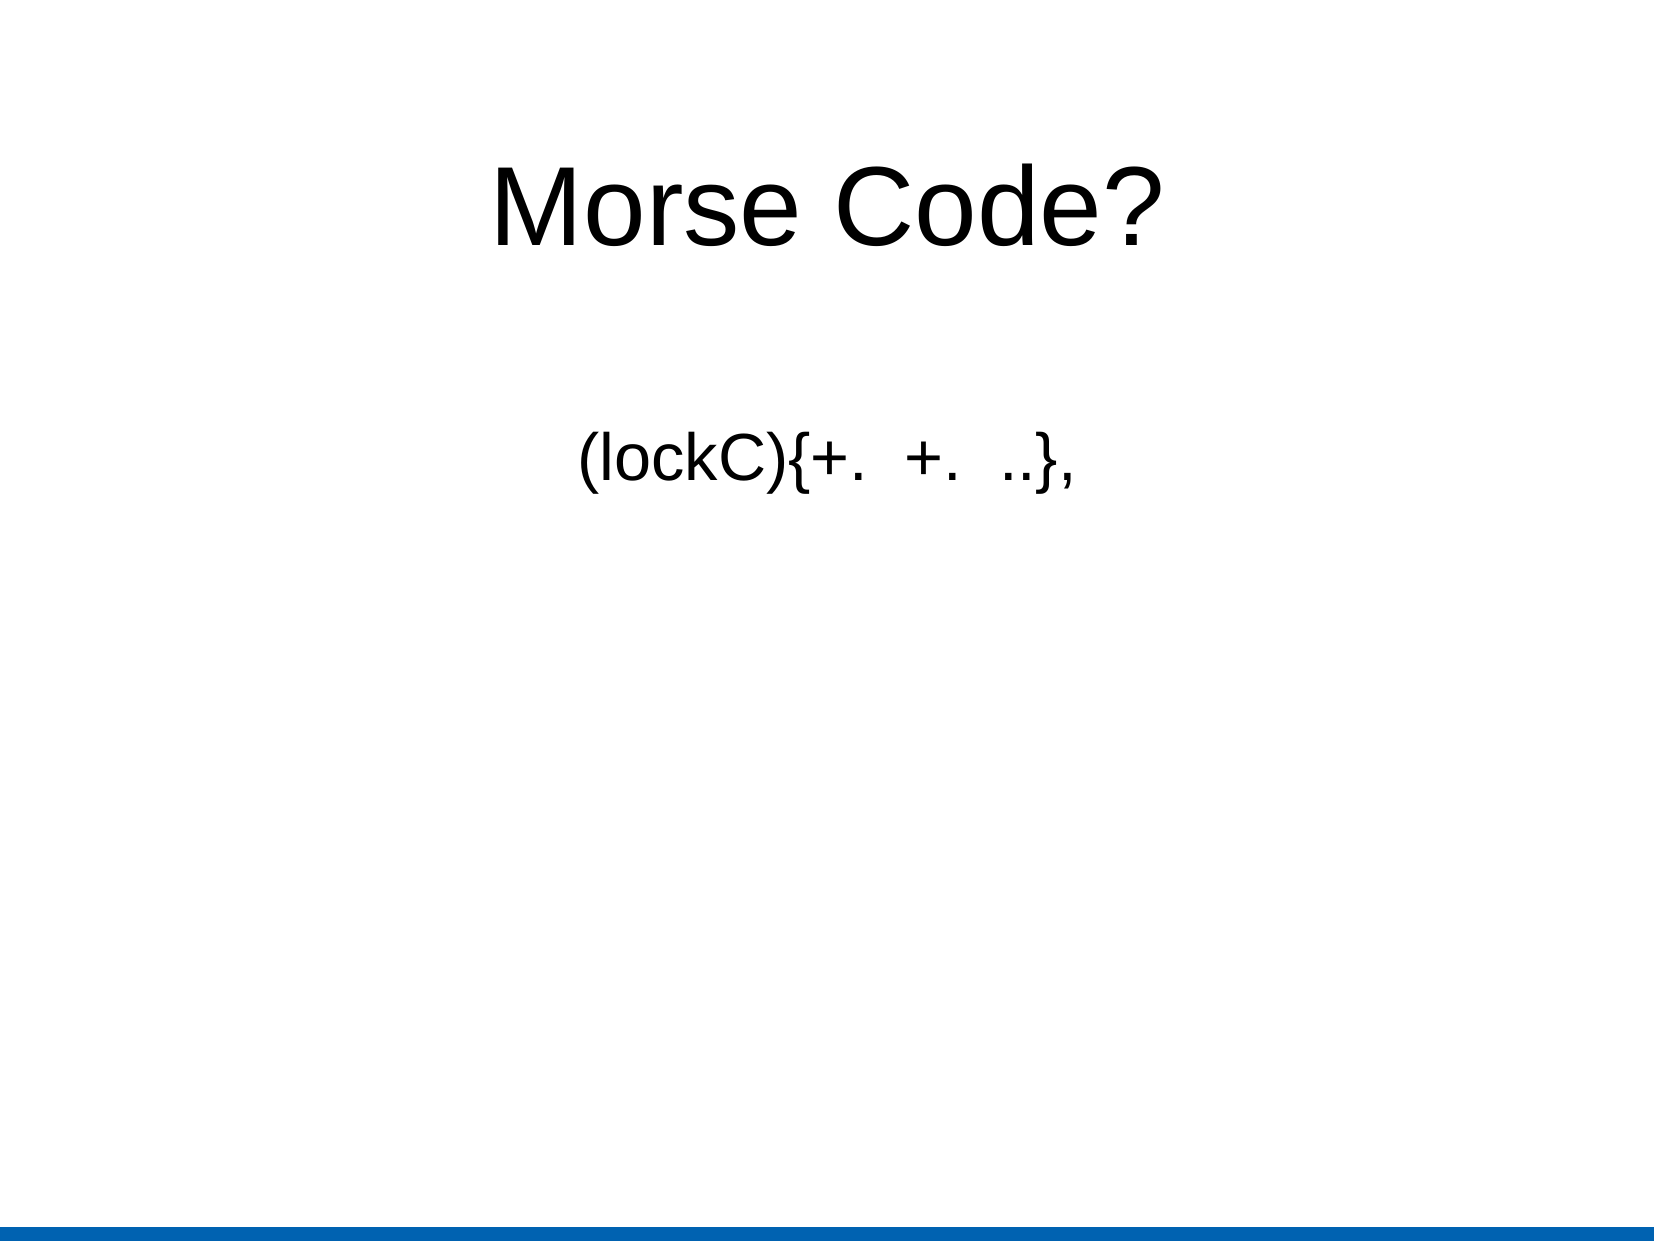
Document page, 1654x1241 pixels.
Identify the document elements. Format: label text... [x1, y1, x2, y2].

text_box (lockC){+. +. ..}, [562, 412, 1126, 503]
title Morse Code? [121, 110, 1534, 303]
